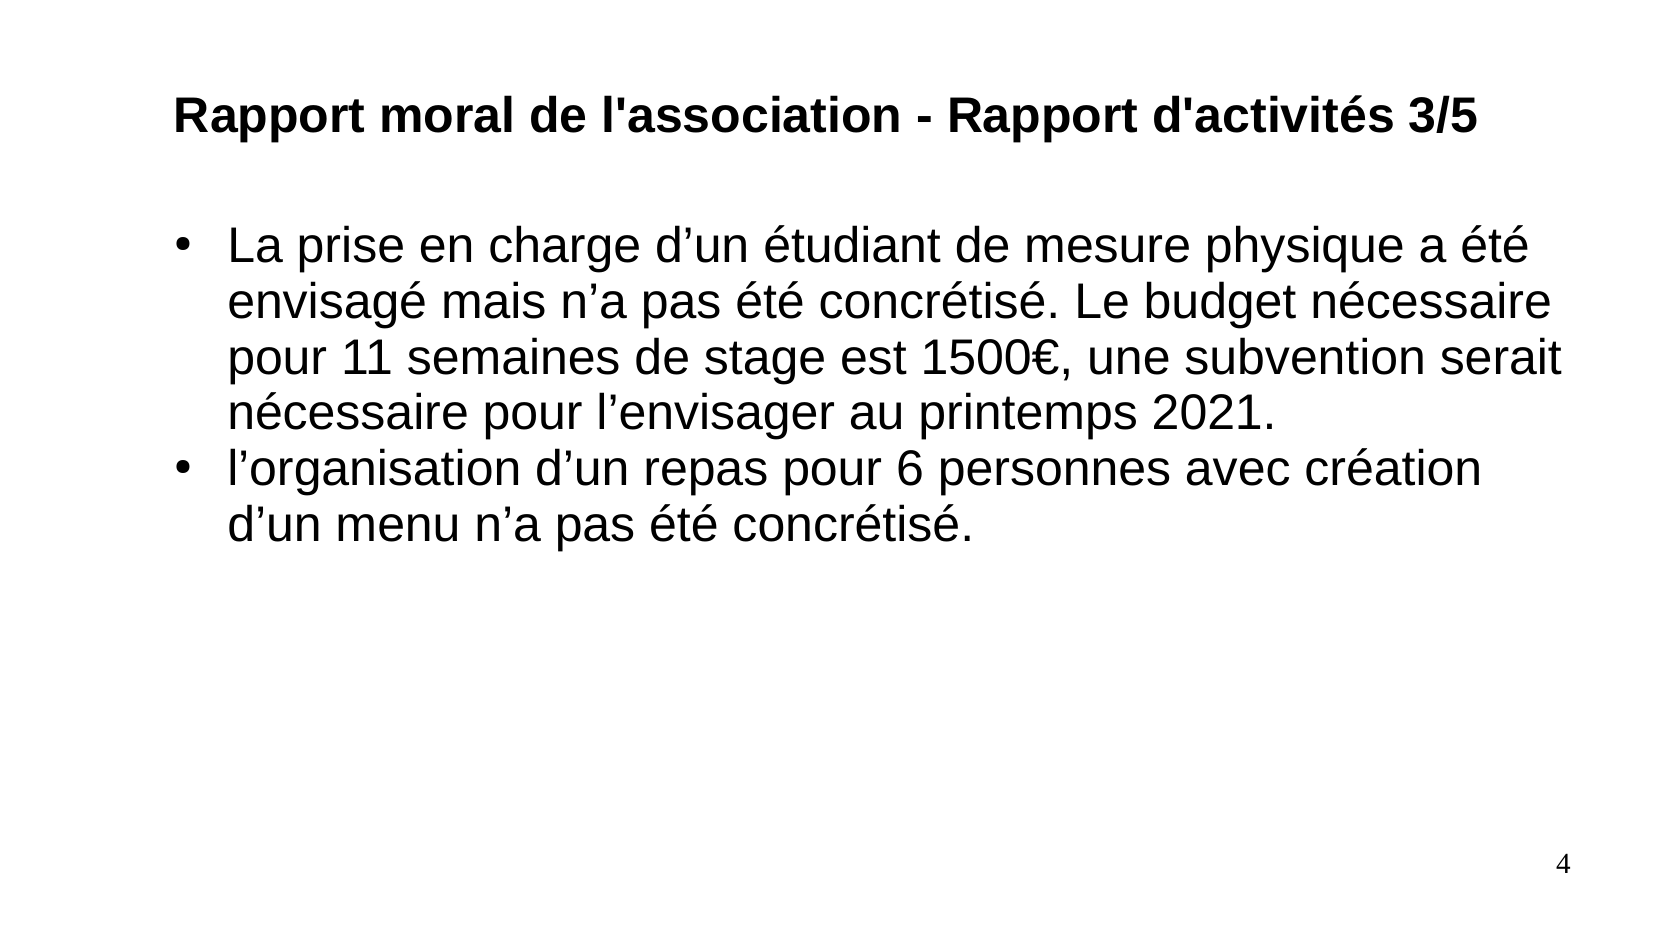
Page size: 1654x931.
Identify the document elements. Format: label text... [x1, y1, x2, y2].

title Rapport moral de l'association - Rapport d'activités 3/5 [82, 37, 1571, 193]
list La prise en charge d’un étudiant de mesure physique a été envisagé mais n’a pas été concrétisé. Le budget nécessaire pour 11 semaines de stage est 1500€, une subvention serait nécessaire pour l’envisager au printemps 2021. l’organisation d’un repas pour 6 personnes avec création d’un menu n’a pas été concrétisé. [82, 217, 1571, 758]
